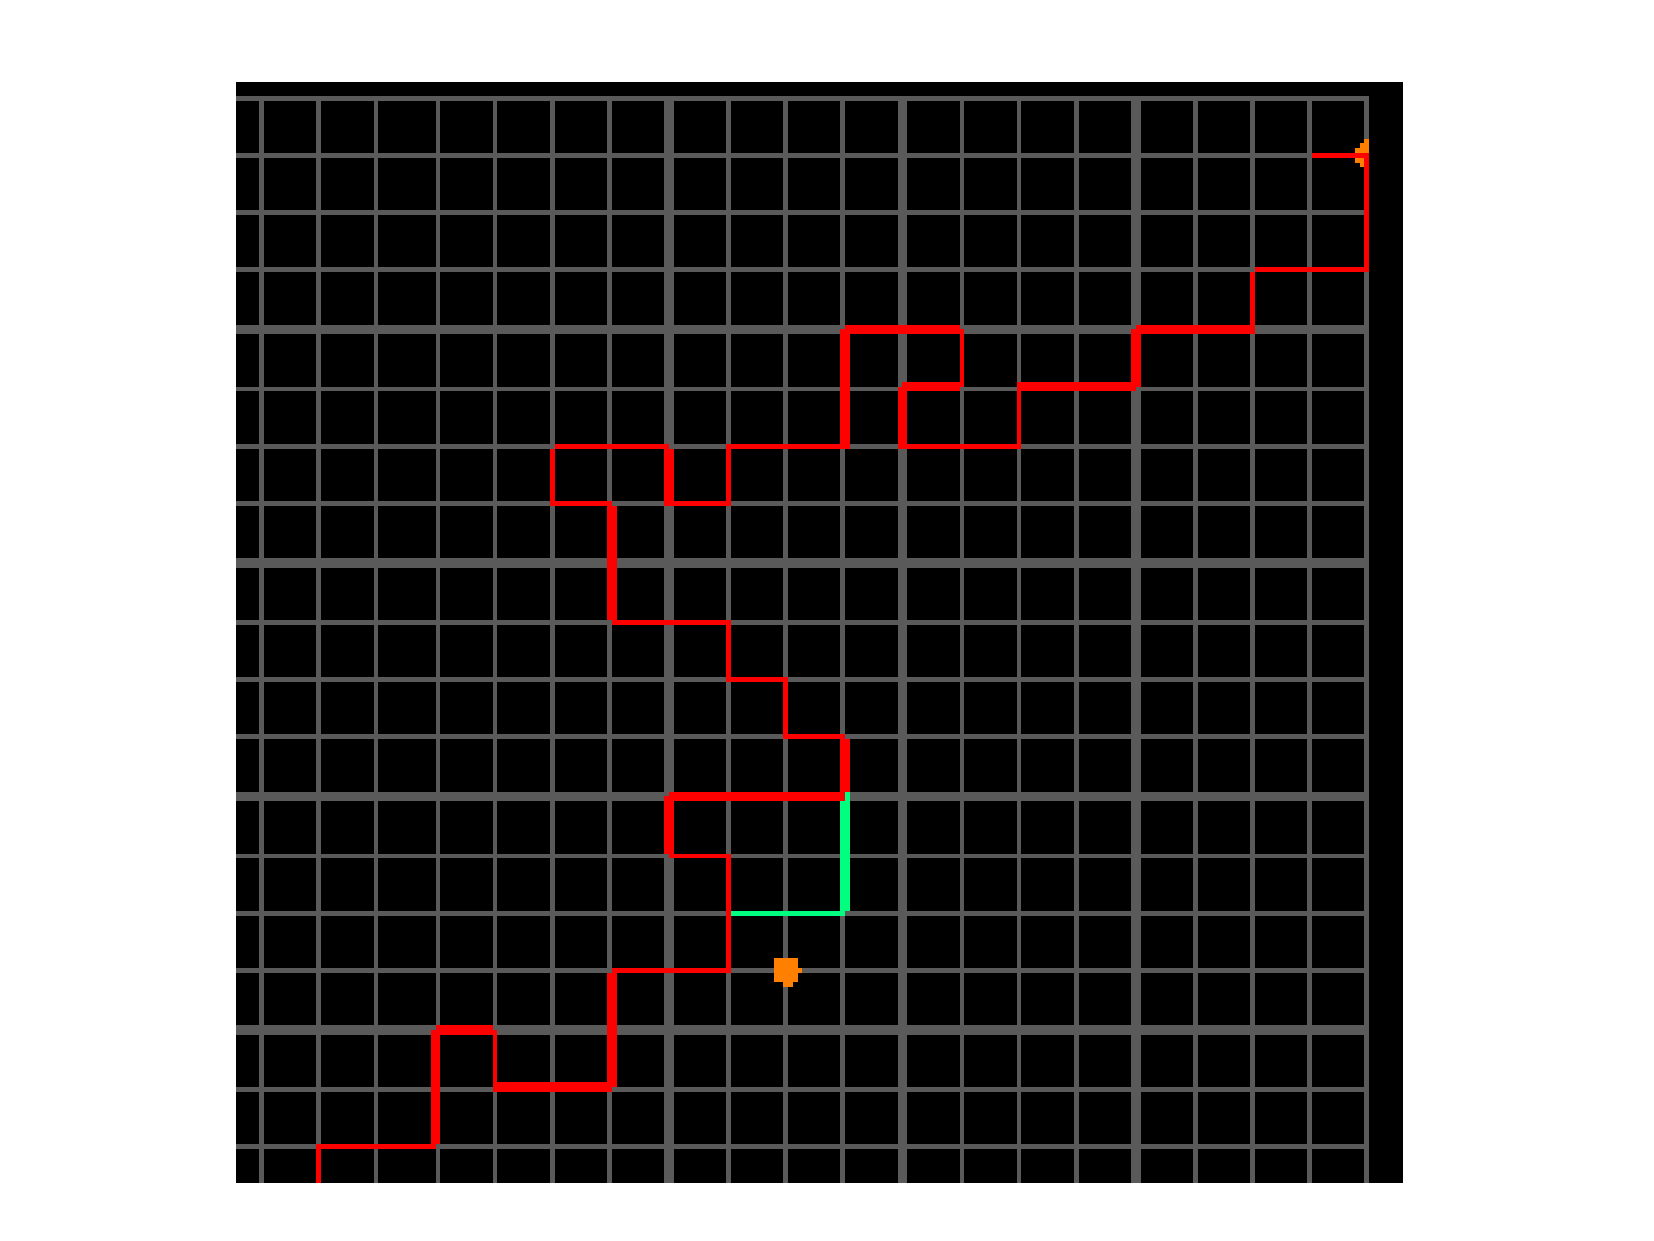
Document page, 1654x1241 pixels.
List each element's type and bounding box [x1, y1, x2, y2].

picture [236, 82, 1403, 1183]
